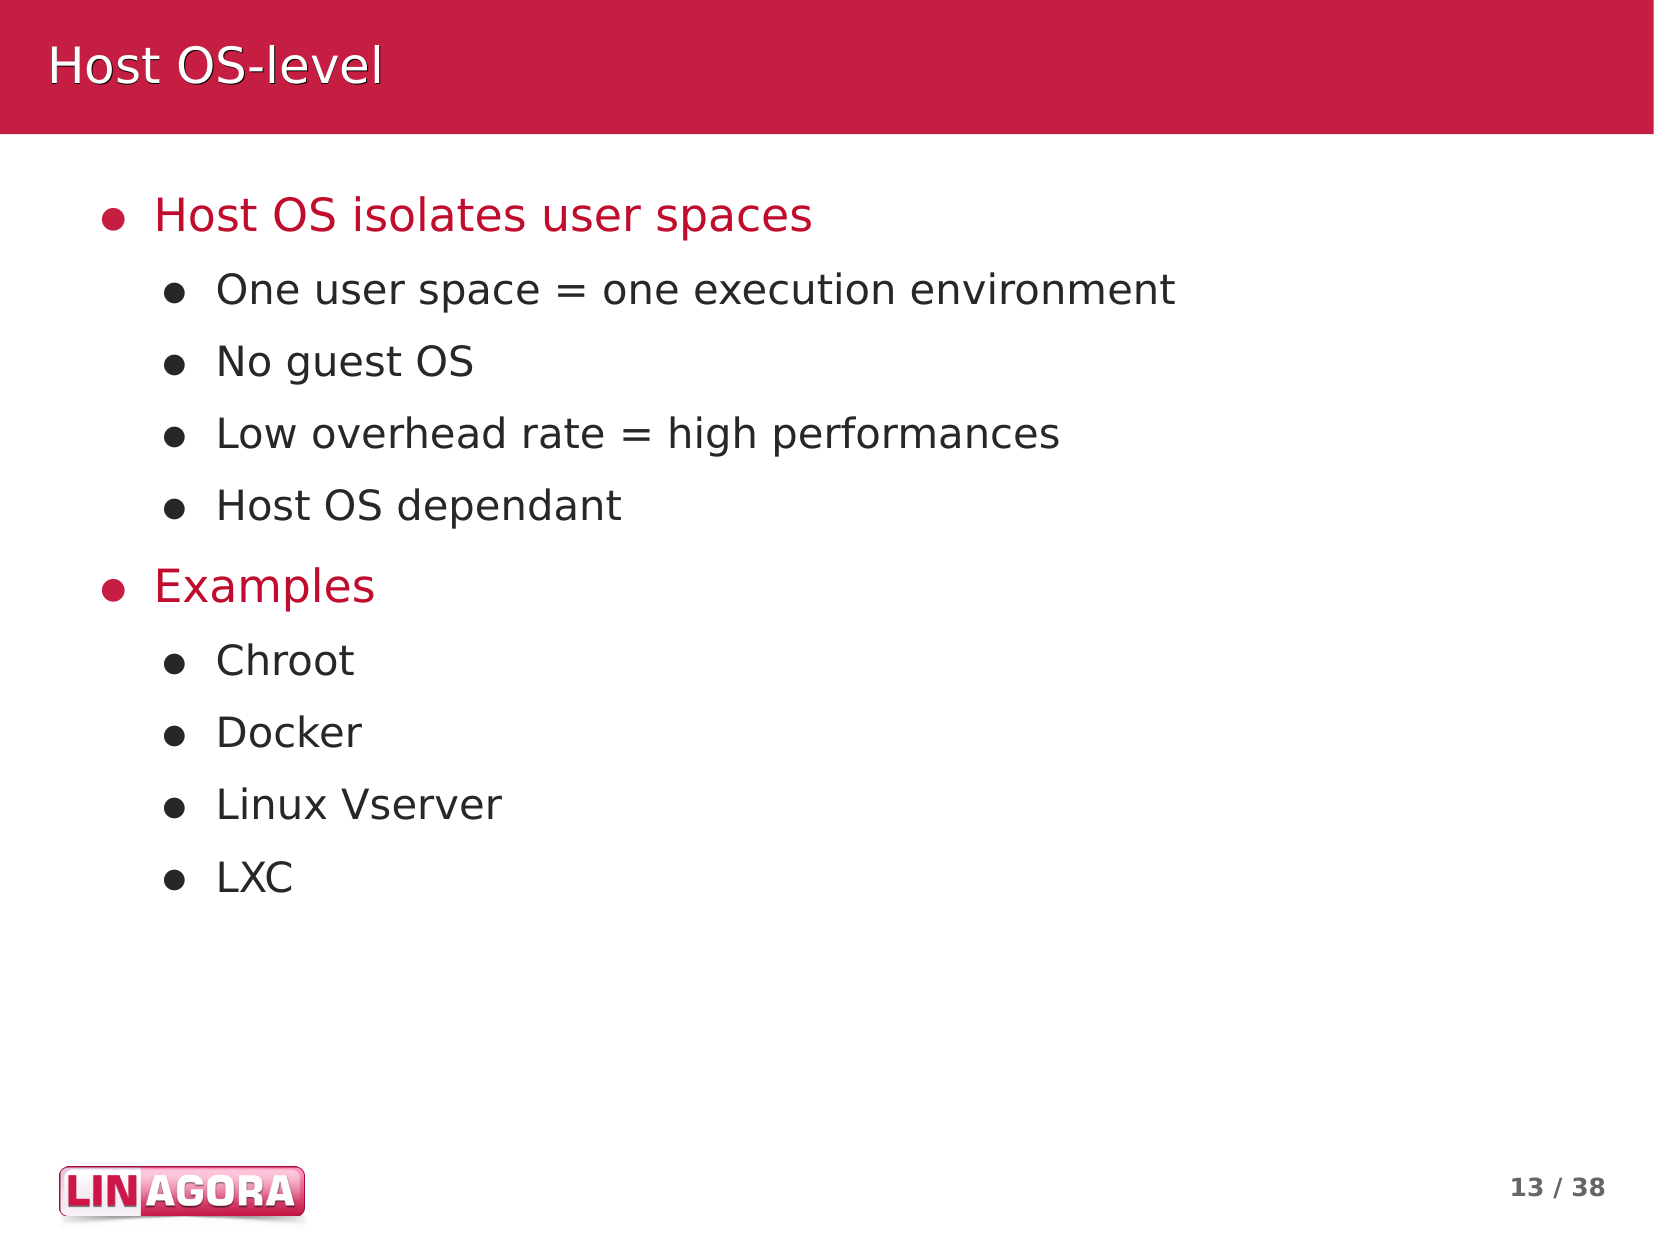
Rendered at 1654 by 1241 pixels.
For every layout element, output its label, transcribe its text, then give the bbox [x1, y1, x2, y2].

picture [59, 1166, 308, 1229]
list Host OS isolates user spaces One user space = one execution environment No guest OS Low overhead rate = high performances Host OS dependant Examples Chroot Docker Linux Vserver LXC [82, 188, 1571, 934]
title Host OS-level [47, 7, 1624, 126]
